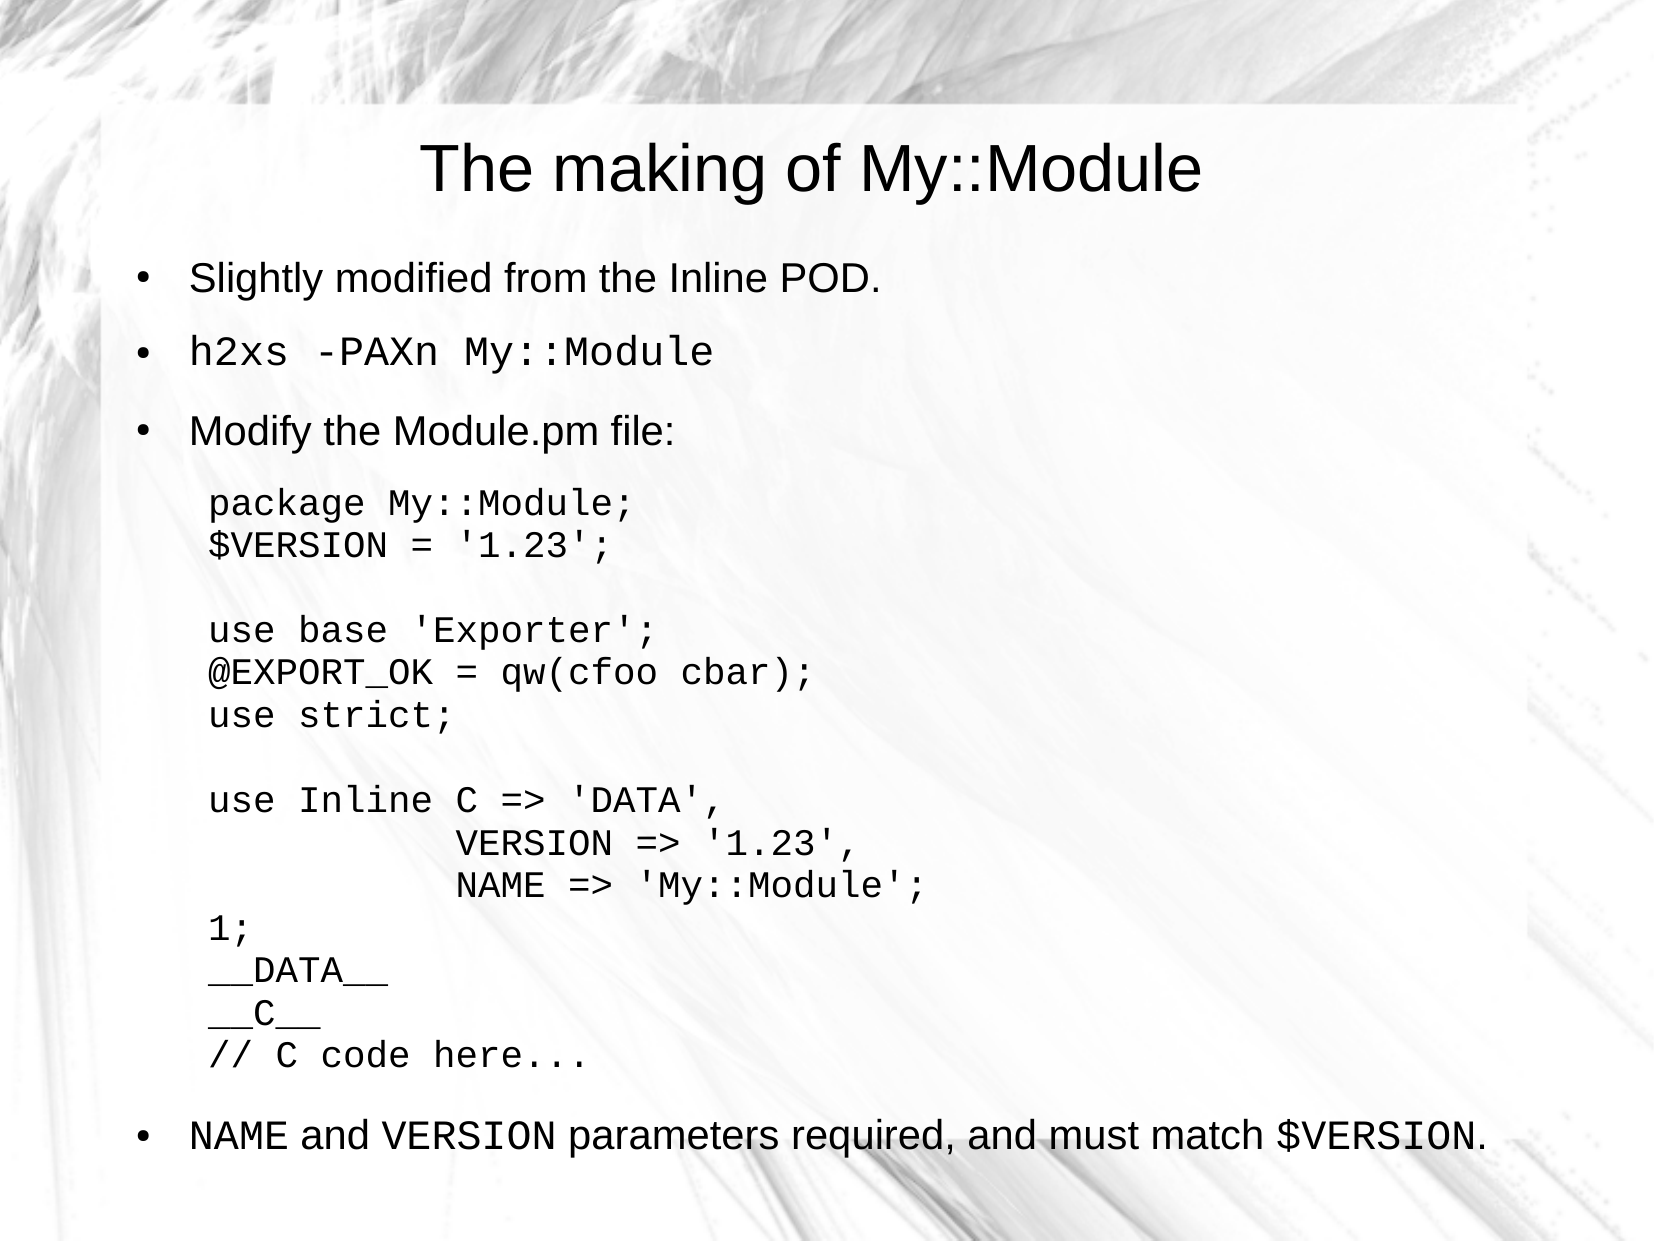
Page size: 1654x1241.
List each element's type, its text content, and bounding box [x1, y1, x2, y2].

title The making of My::Module [118, 112, 1506, 226]
list Slightly modified from the Inline POD. h2xs -PAXn My::Module Modify the Module.pm file: package My::Module; $VERSION = '1.23'; use base 'Exporter'; @EXPORT_OK = qw(cfoo cbar); use strict; use Inline C => 'DATA', VERSION => '1.23', NAME => 'My::Module'; 1; __DATA__ __C__ // C code here... NAME and VERSION parameters required, and must match $VERSION. [118, 255, 1571, 1139]
picture [0, 0, 1654, 1241]
